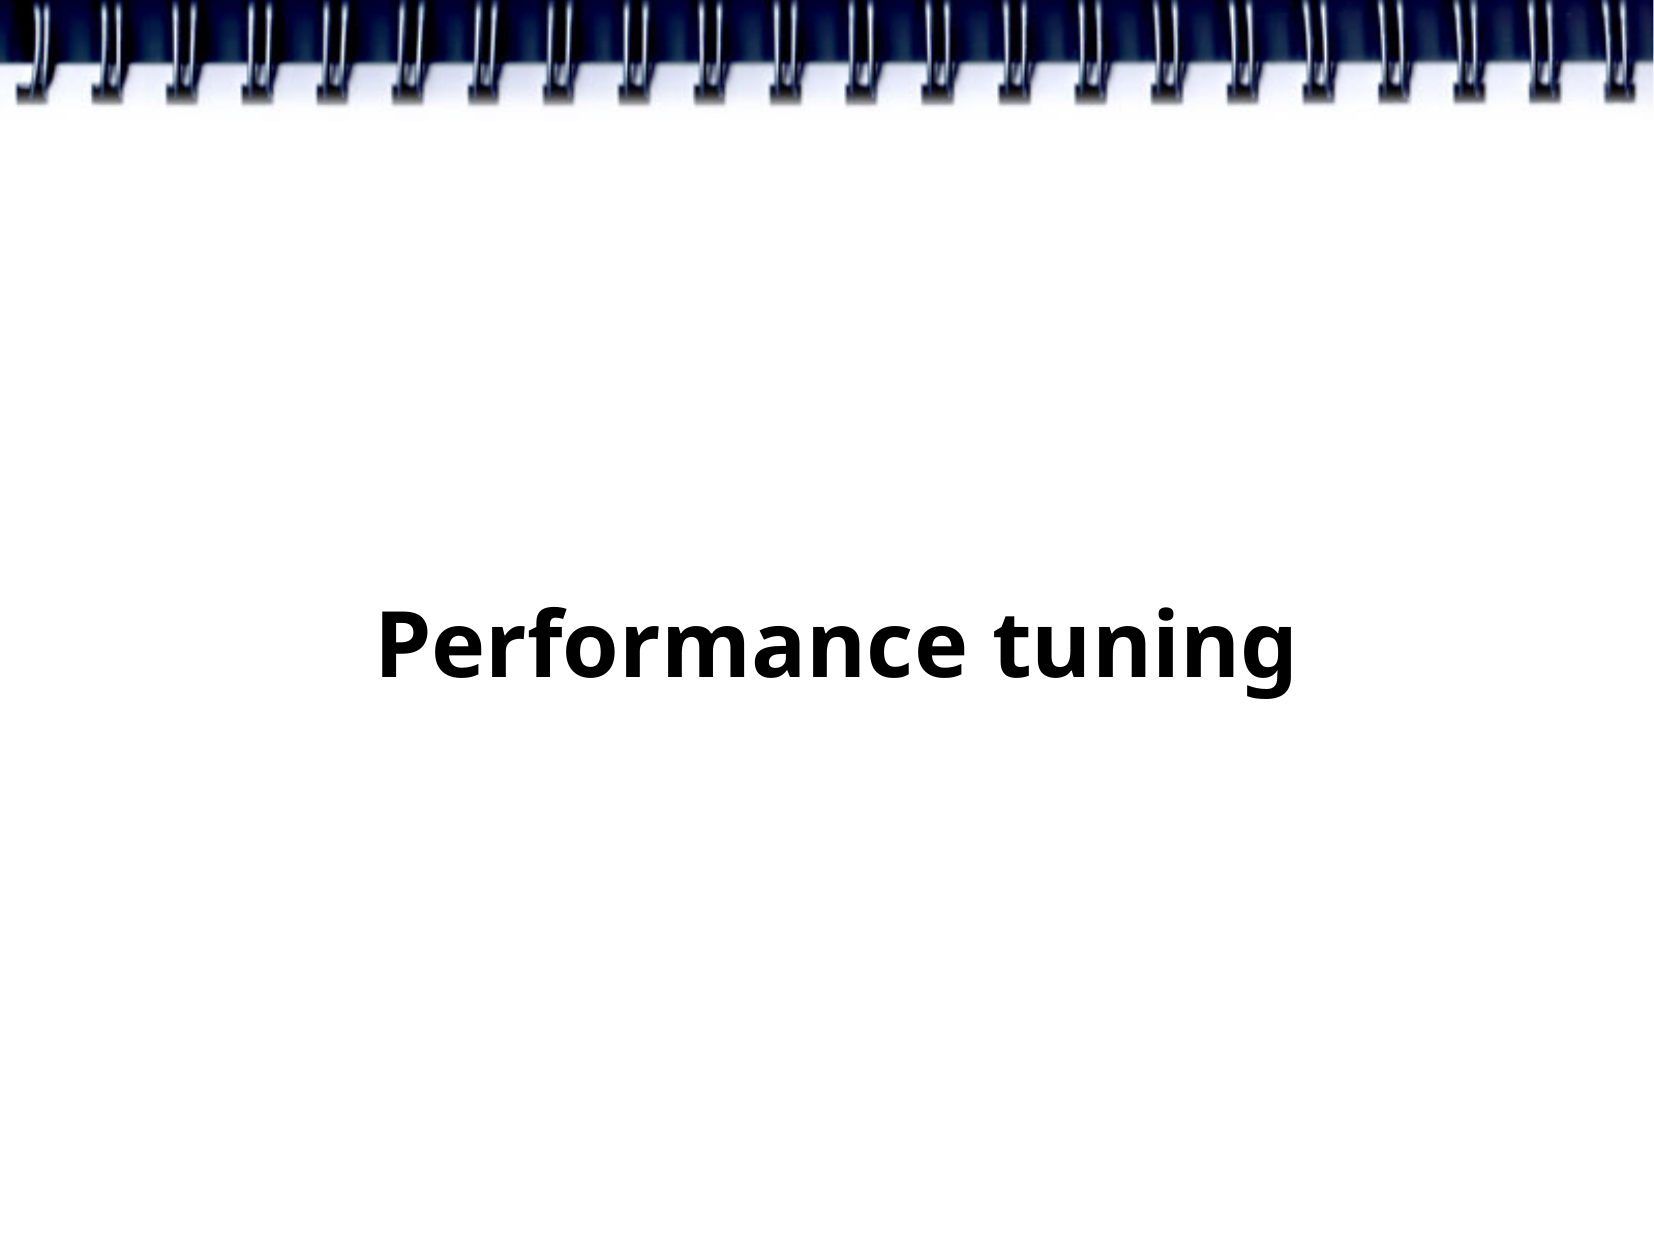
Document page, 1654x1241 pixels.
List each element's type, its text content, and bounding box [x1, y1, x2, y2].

subtitle Performance tuning [139, 161, 1535, 1160]
picture [0, 0, 1654, 121]
